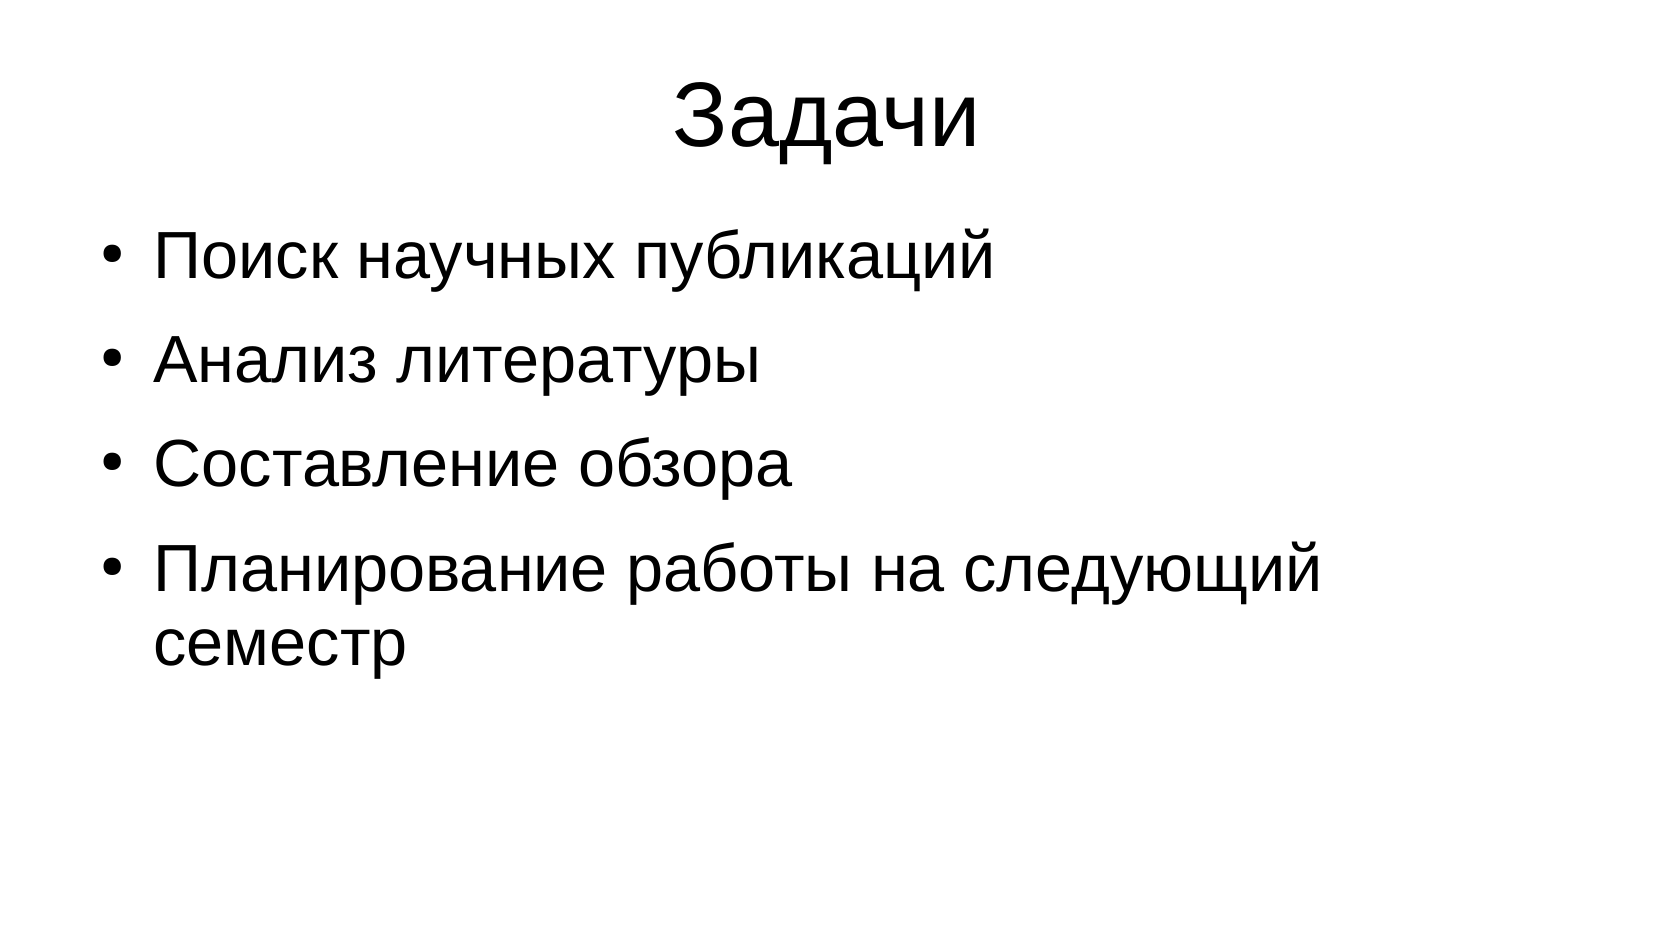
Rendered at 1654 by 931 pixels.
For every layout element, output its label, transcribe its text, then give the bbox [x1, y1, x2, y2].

list Поиск научных публикаций Анализ литературы Составление обзора Планирование работы на следующий семестр [82, 217, 1571, 758]
title Задачи [82, 37, 1571, 193]
